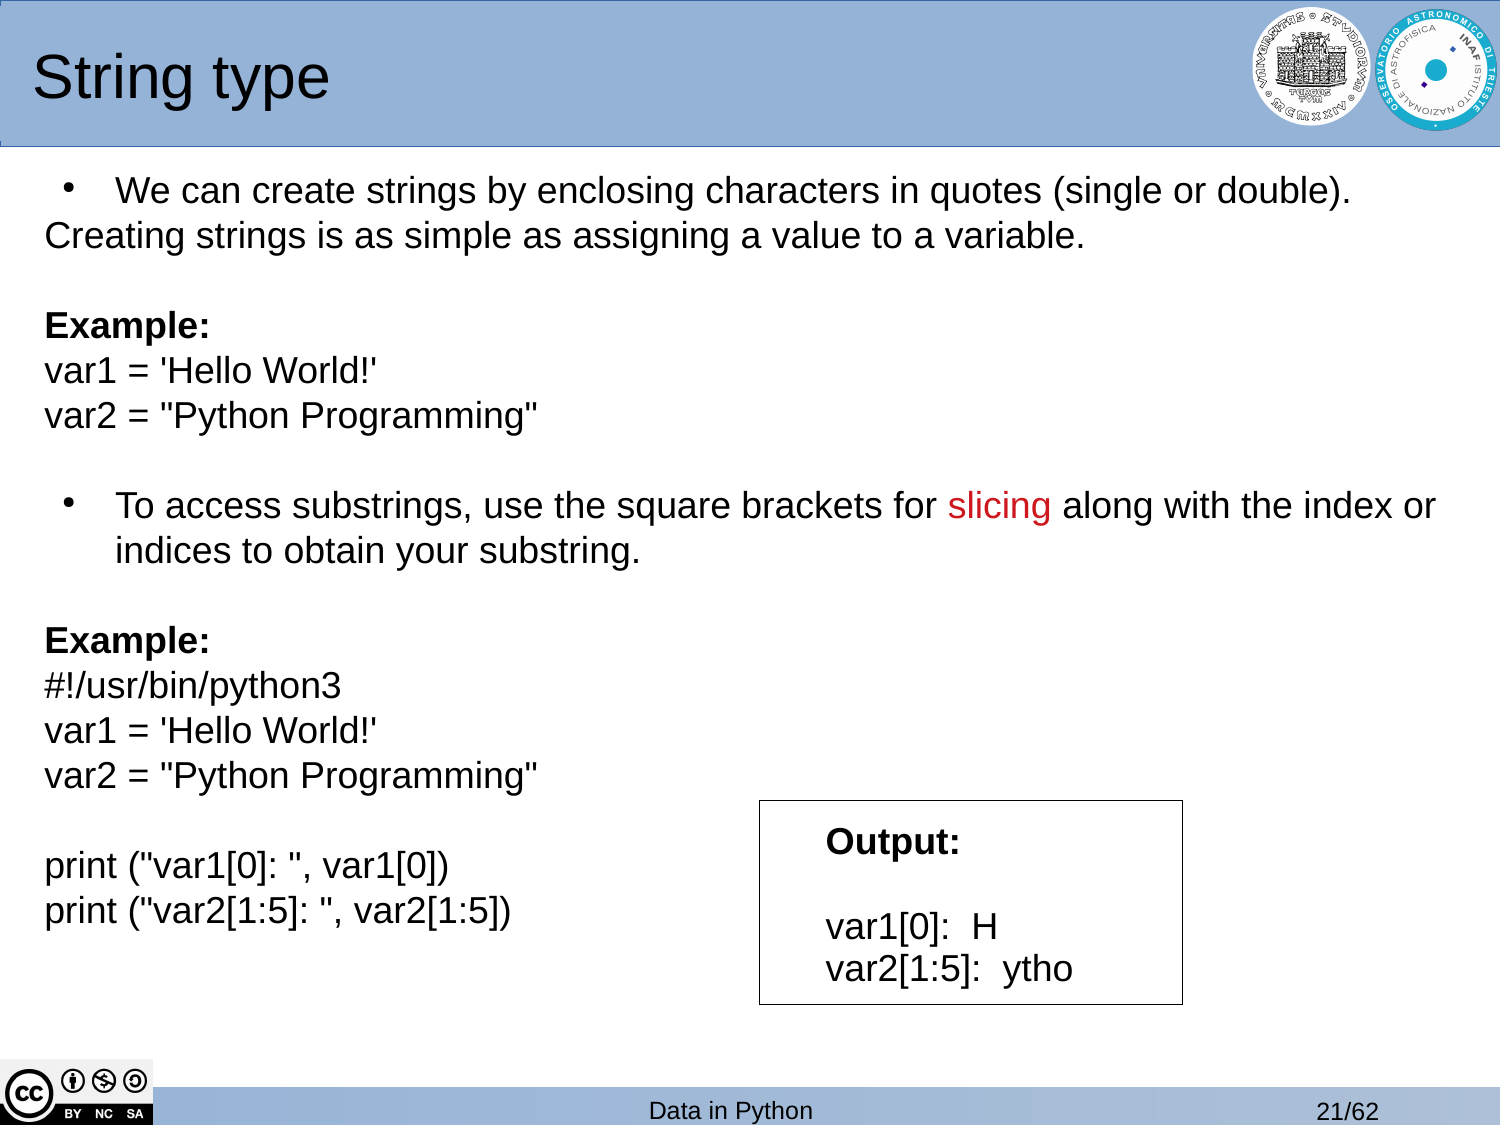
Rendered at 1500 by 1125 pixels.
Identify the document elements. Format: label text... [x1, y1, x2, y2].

text_box [759, 800, 1183, 1005]
list We can create strings by enclosing characters in quotes (single or double). Creating strings is as simple as assigning a value to a variable. Example: var1 = 'Hello World!' var2 = "Python Programming" To access substrings, use the square brackets for slicing along with the index or indices to obtain your substring. Example: #!/usr/bin/python3 var1 = 'Hello World!' var2 = "Python Programming" print ("var1[0]: ", var1[0]) print ("var2[1:5]: ", var2[1:5]) [29, 158, 1500, 1071]
picture [0, 1059, 153, 1125]
text_box String type [0, 5, 1253, 141]
picture [1253, 0, 1500, 156]
